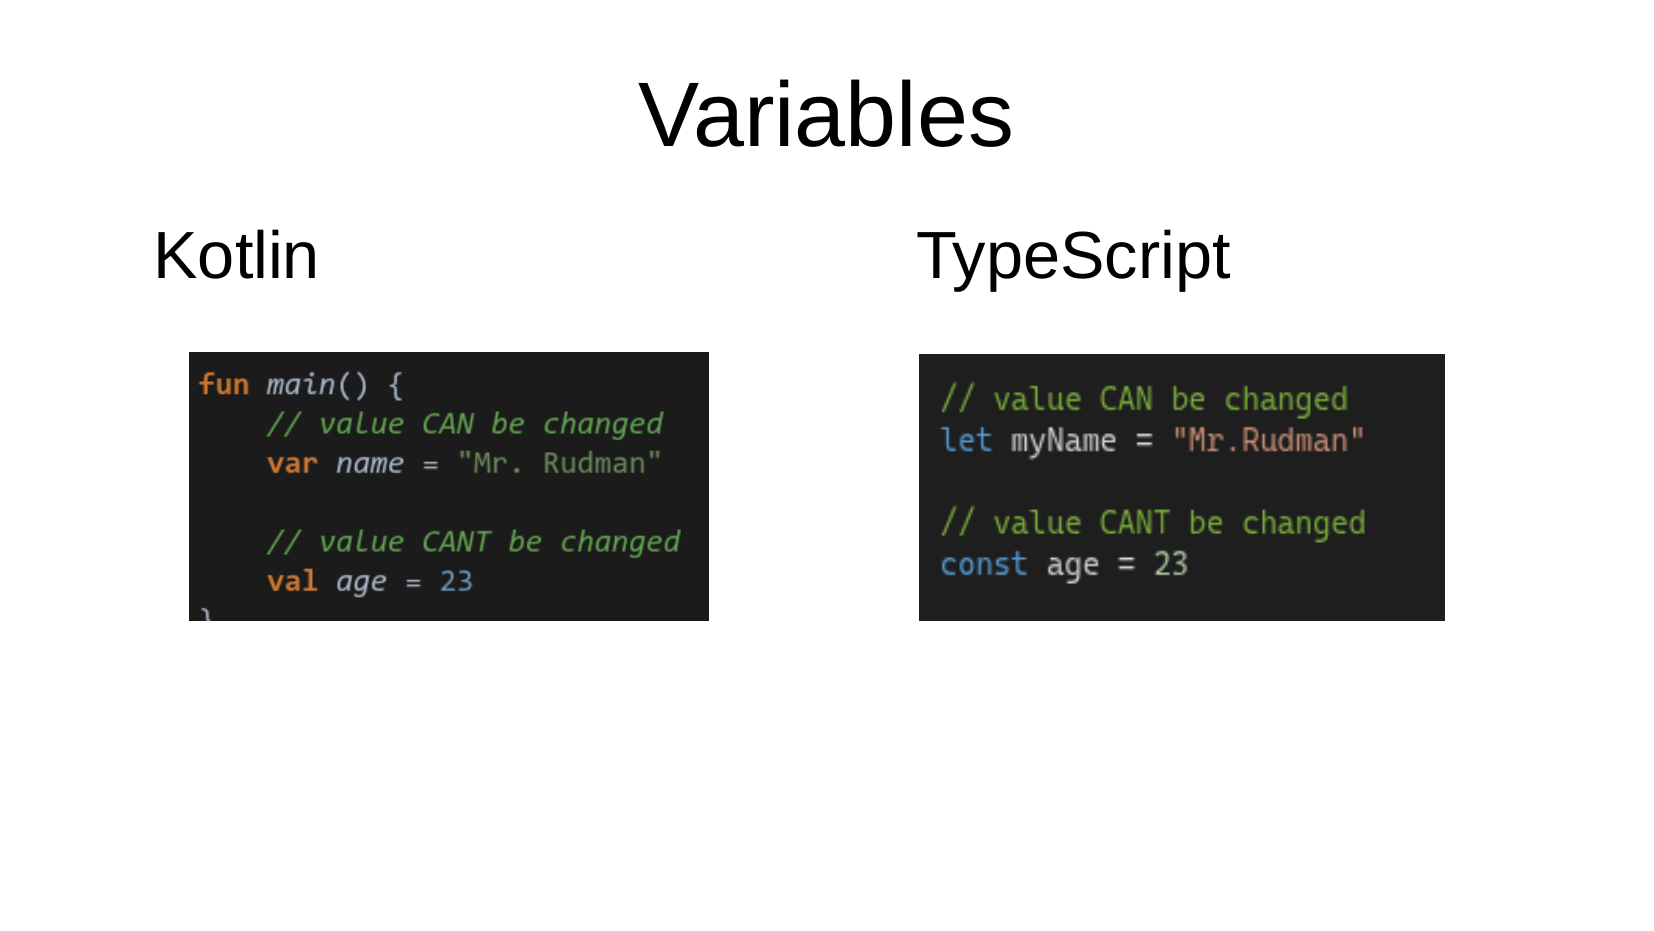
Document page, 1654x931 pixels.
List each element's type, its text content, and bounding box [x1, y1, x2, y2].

list Kotlin [82, 217, 809, 758]
list TypeScript [845, 217, 1572, 758]
picture [189, 352, 709, 621]
title Variables [82, 37, 1571, 193]
picture [919, 354, 1445, 621]
